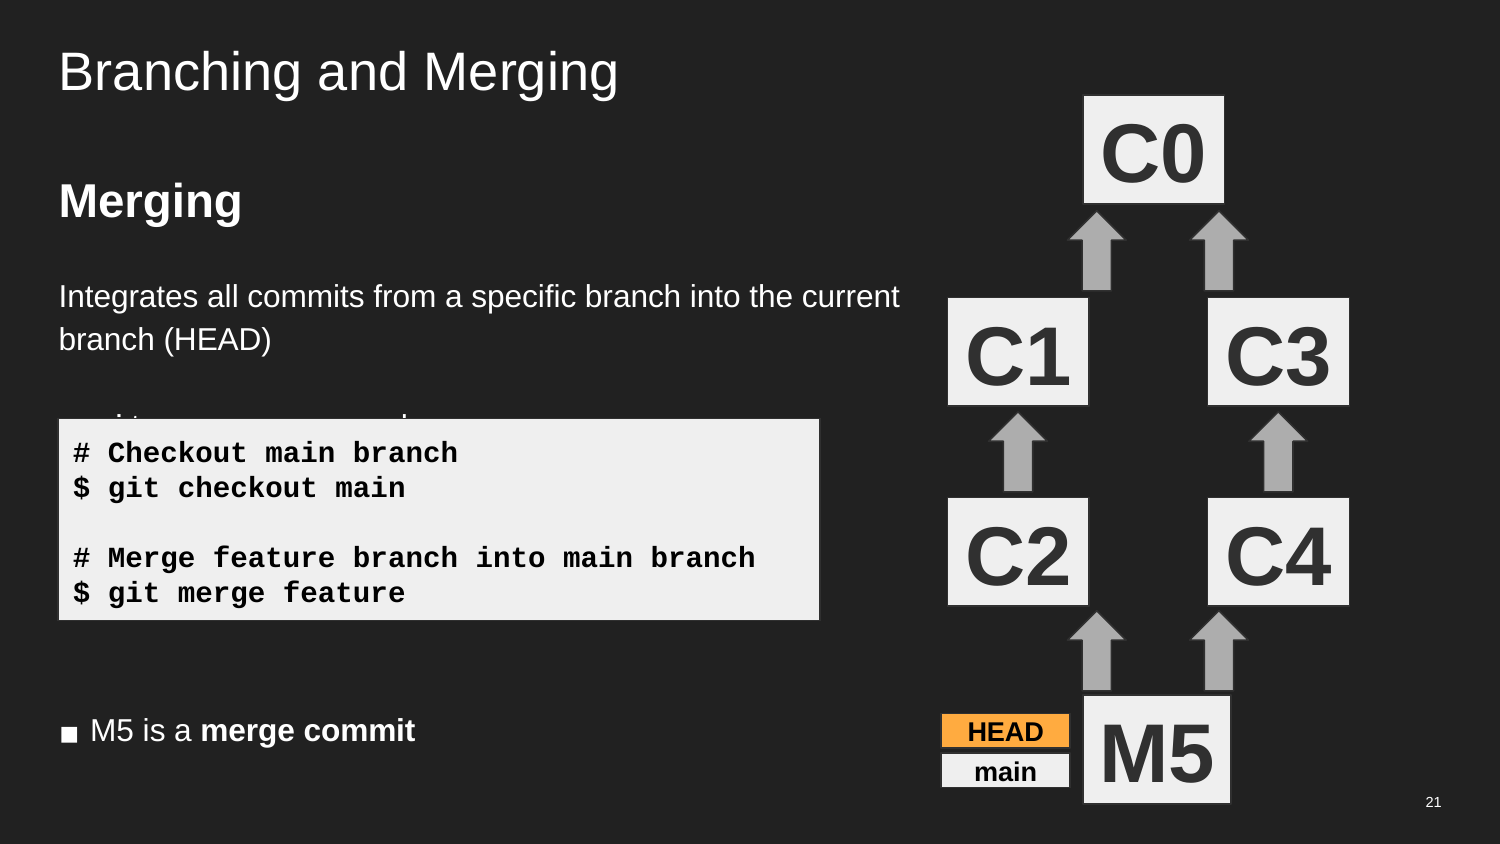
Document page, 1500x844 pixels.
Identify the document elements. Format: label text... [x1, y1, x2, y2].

text_box main [941, 753, 1071, 788]
text_box HEAD [941, 713, 1071, 748]
text_box C3 [1207, 297, 1350, 407]
text_box [988, 411, 1048, 492]
text_box C0 [1082, 95, 1225, 204]
text_box M5 [1082, 695, 1232, 804]
slide_number 1 [1392, 793, 1442, 815]
text_box [1189, 210, 1249, 291]
list Merging Integrates all commits from a specific branch into the current branch (HEAD) git merge command M5 is a merge commit [58, 161, 934, 754]
text_box [1067, 210, 1127, 291]
text_box [1067, 610, 1127, 691]
text_box # Checkout main branch $ git checkout main # Merge feature branch into main branch $ git merge feature [57, 418, 821, 621]
text_box C1 [947, 297, 1090, 407]
text_box C4 [1207, 497, 1350, 607]
text_box [1189, 610, 1249, 691]
title Branching and Merging [58, 36, 1442, 130]
text_box [1248, 411, 1308, 492]
text_box C2 [947, 497, 1090, 607]
